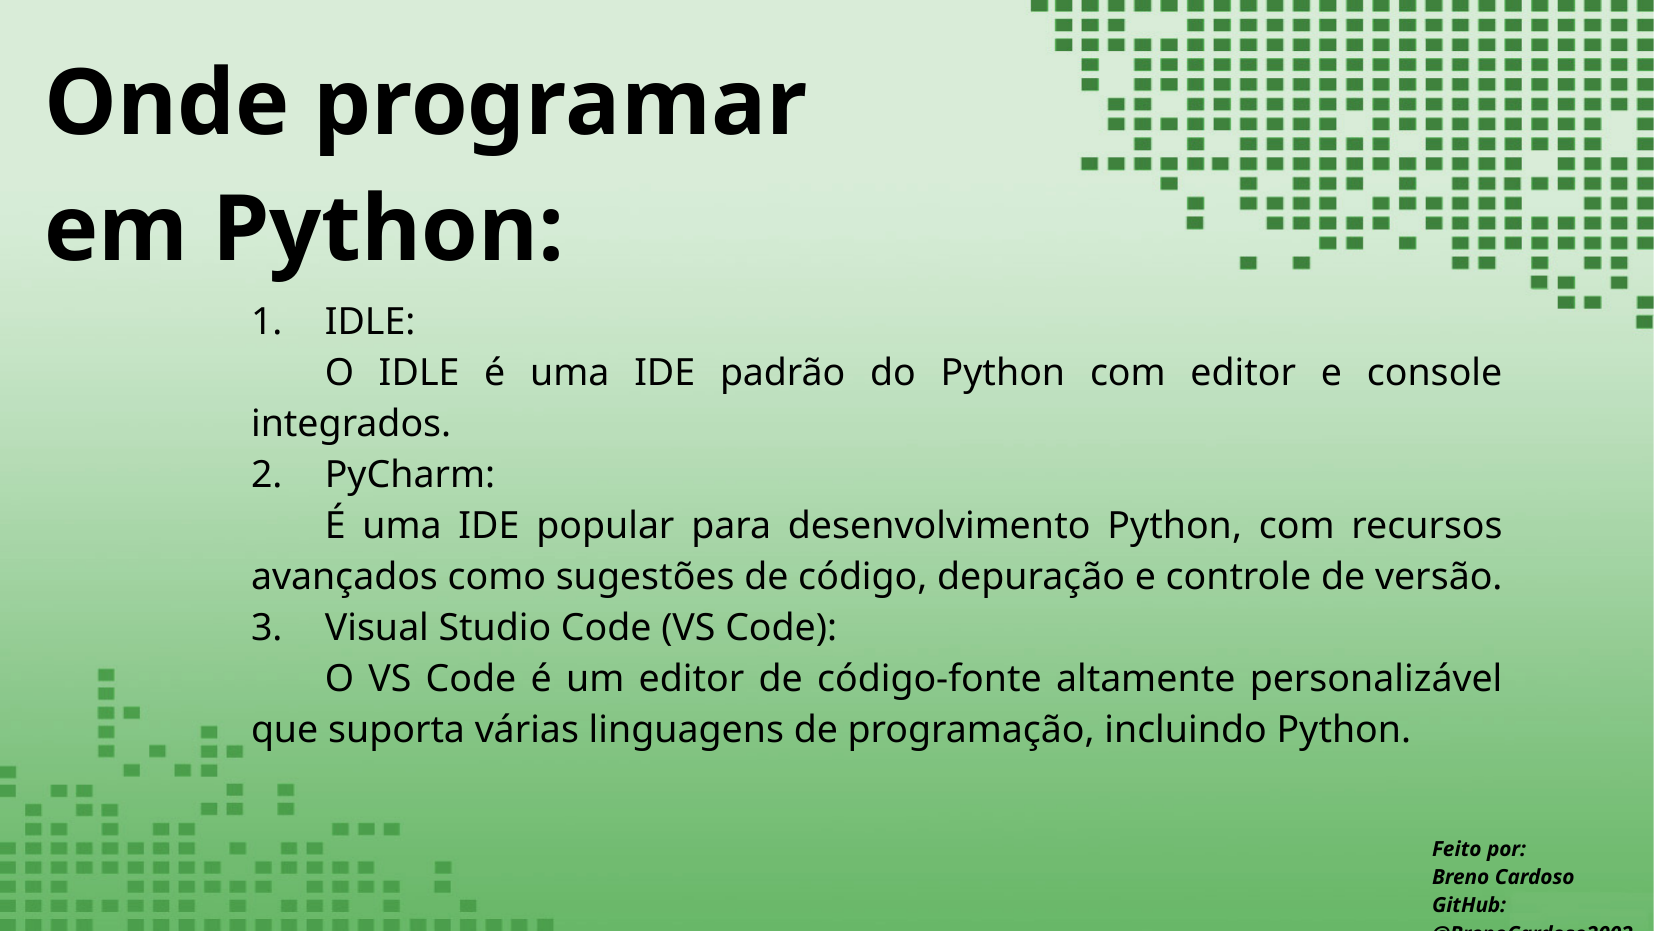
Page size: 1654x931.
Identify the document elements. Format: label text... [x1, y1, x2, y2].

text_box Feito por: Breno Cardoso GitHub: @BrenoCardoso2002 [1417, 826, 1654, 931]
text_box Onde programar em Python: [29, 29, 886, 246]
text_box 1. IDLE: O IDLE é uma IDE padrão do Python com editor e console integrados. 2. PyCharm: É uma IDE popular para desenvolvimento Python, com recursos avançados como sugestões de código, depuração e controle de versão. 3. Visual Studio Code (VS Code): O VS Code é um editor de código-fonte altamente personalizável que suporta várias linguagens de programação, incluindo Python. [236, 287, 1536, 798]
picture [0, 0, 1654, 931]
